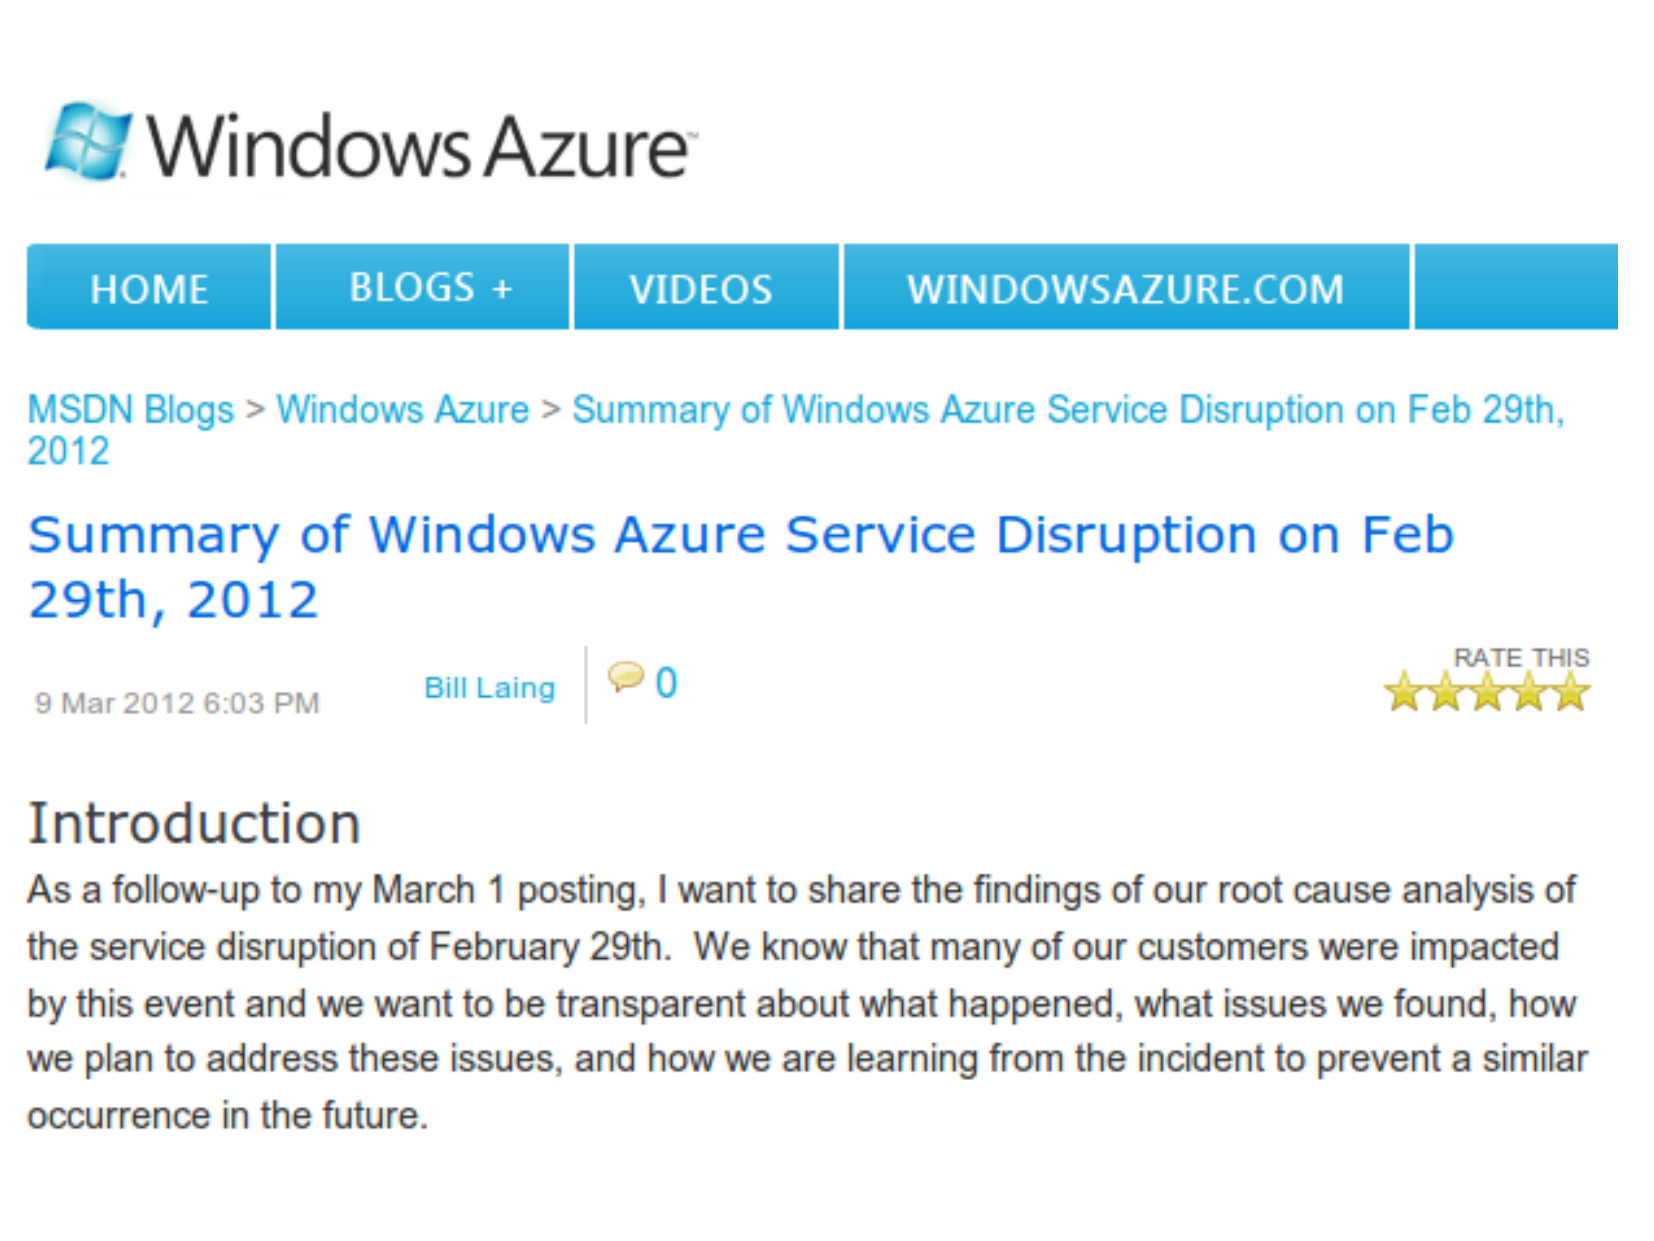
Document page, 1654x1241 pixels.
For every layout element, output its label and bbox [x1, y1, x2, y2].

picture [7, 37, 1618, 1163]
